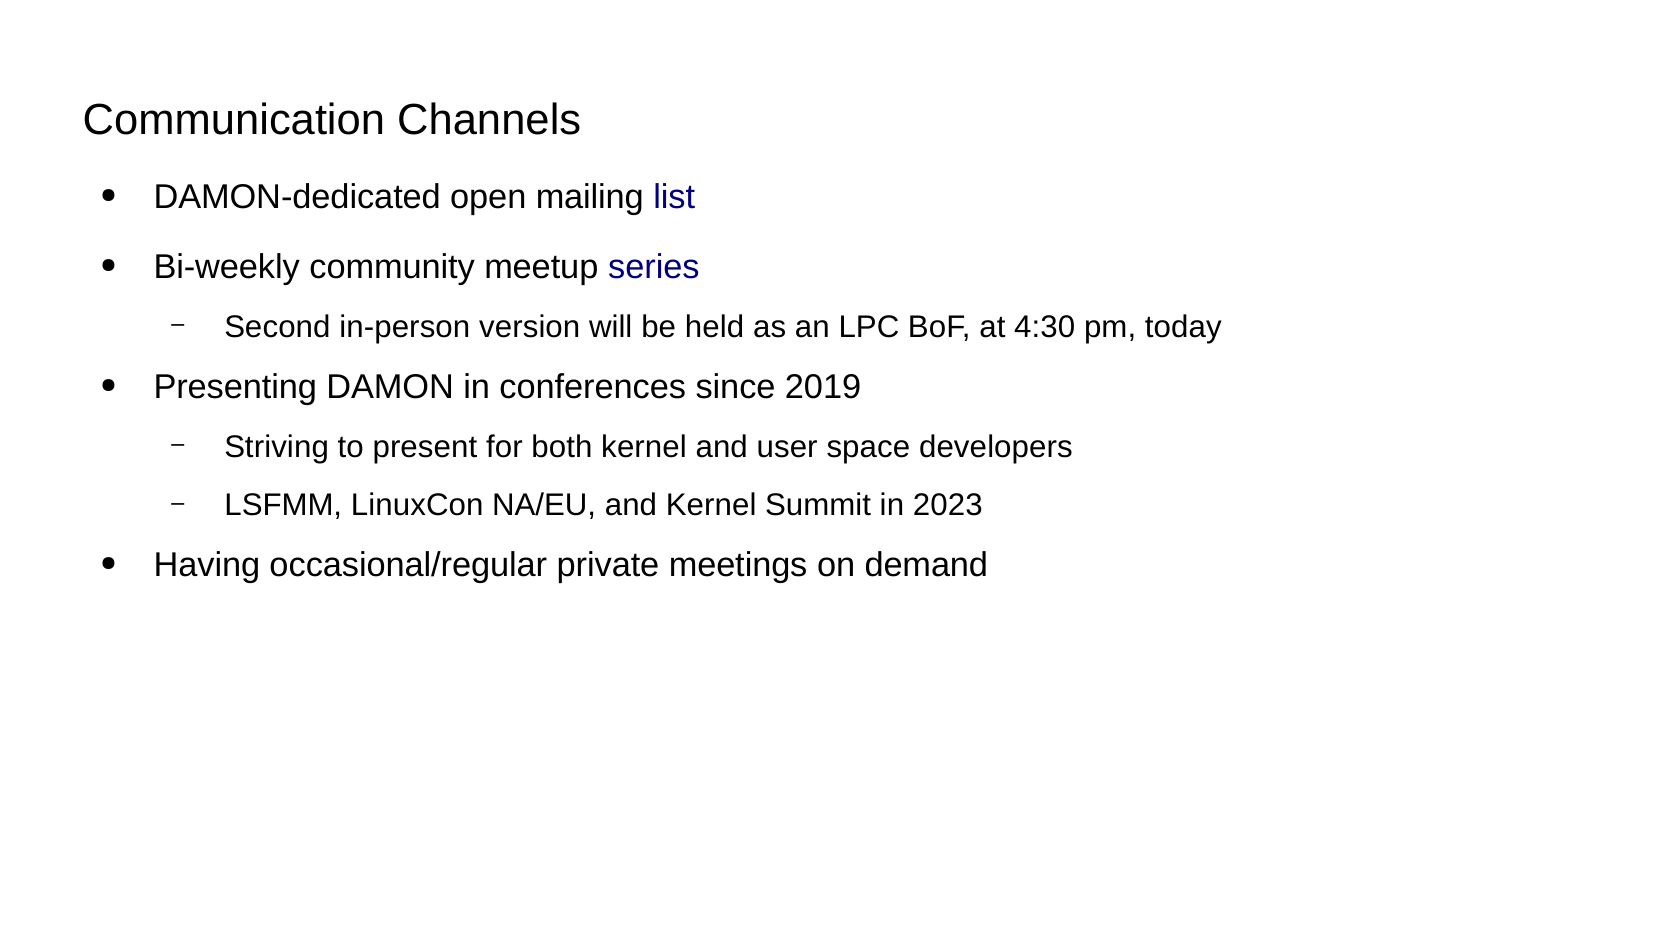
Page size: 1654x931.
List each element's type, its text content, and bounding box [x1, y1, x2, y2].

title Communication Channels [82, 81, 1571, 157]
list DAMON-dedicated open mailing list Bi-weekly community meetup series Second in-person version will be held as an LPC BoF, at 4:30 pm, today Presenting DAMON in conferences since 2019 Striving to present for both kernel and user space developers LSFMM, LinuxCon NA/EU, and Kernel Summit in 2023 Having occasional/regular private meetings on demand [82, 177, 1571, 833]
